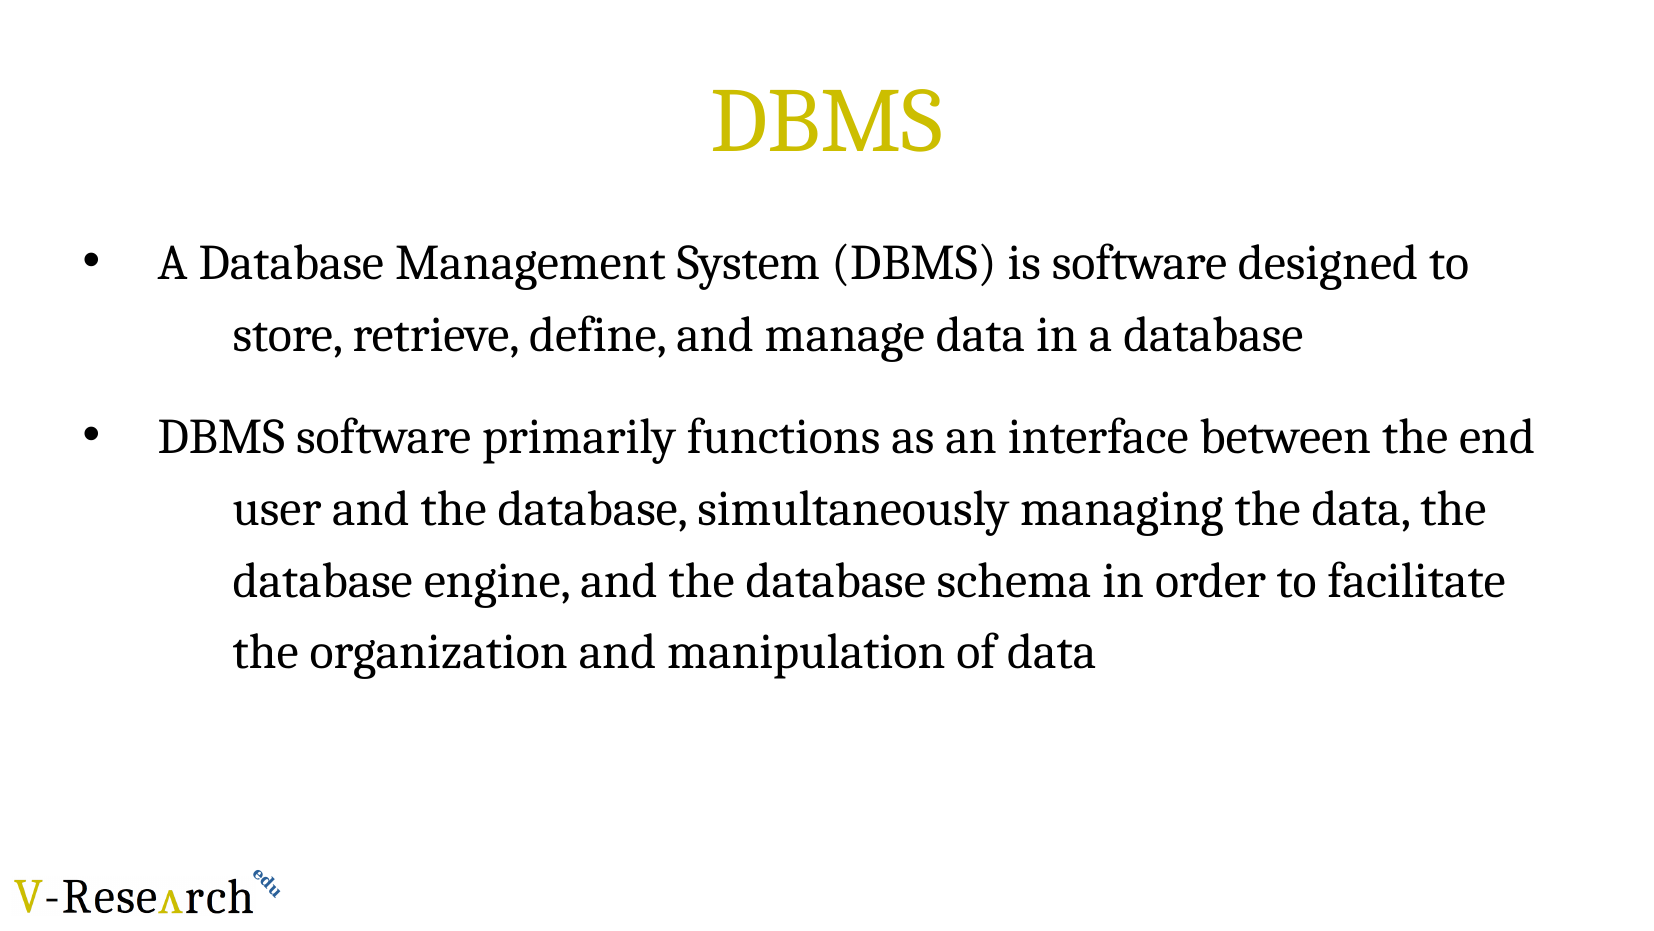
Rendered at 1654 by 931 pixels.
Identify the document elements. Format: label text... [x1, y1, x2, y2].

picture [11, 876, 255, 916]
list A Database Management System (DBMS) is software designed to store, retrieve, define, and manage data in a database DBMS software primarily functions as an interface between the end user and the database, simultaneously managing the data, the database engine, and the database schema in order to facilitate the organization and manipulation of data [82, 217, 1571, 758]
text_box edu [222, 847, 333, 931]
title DBMS [82, 37, 1571, 193]
